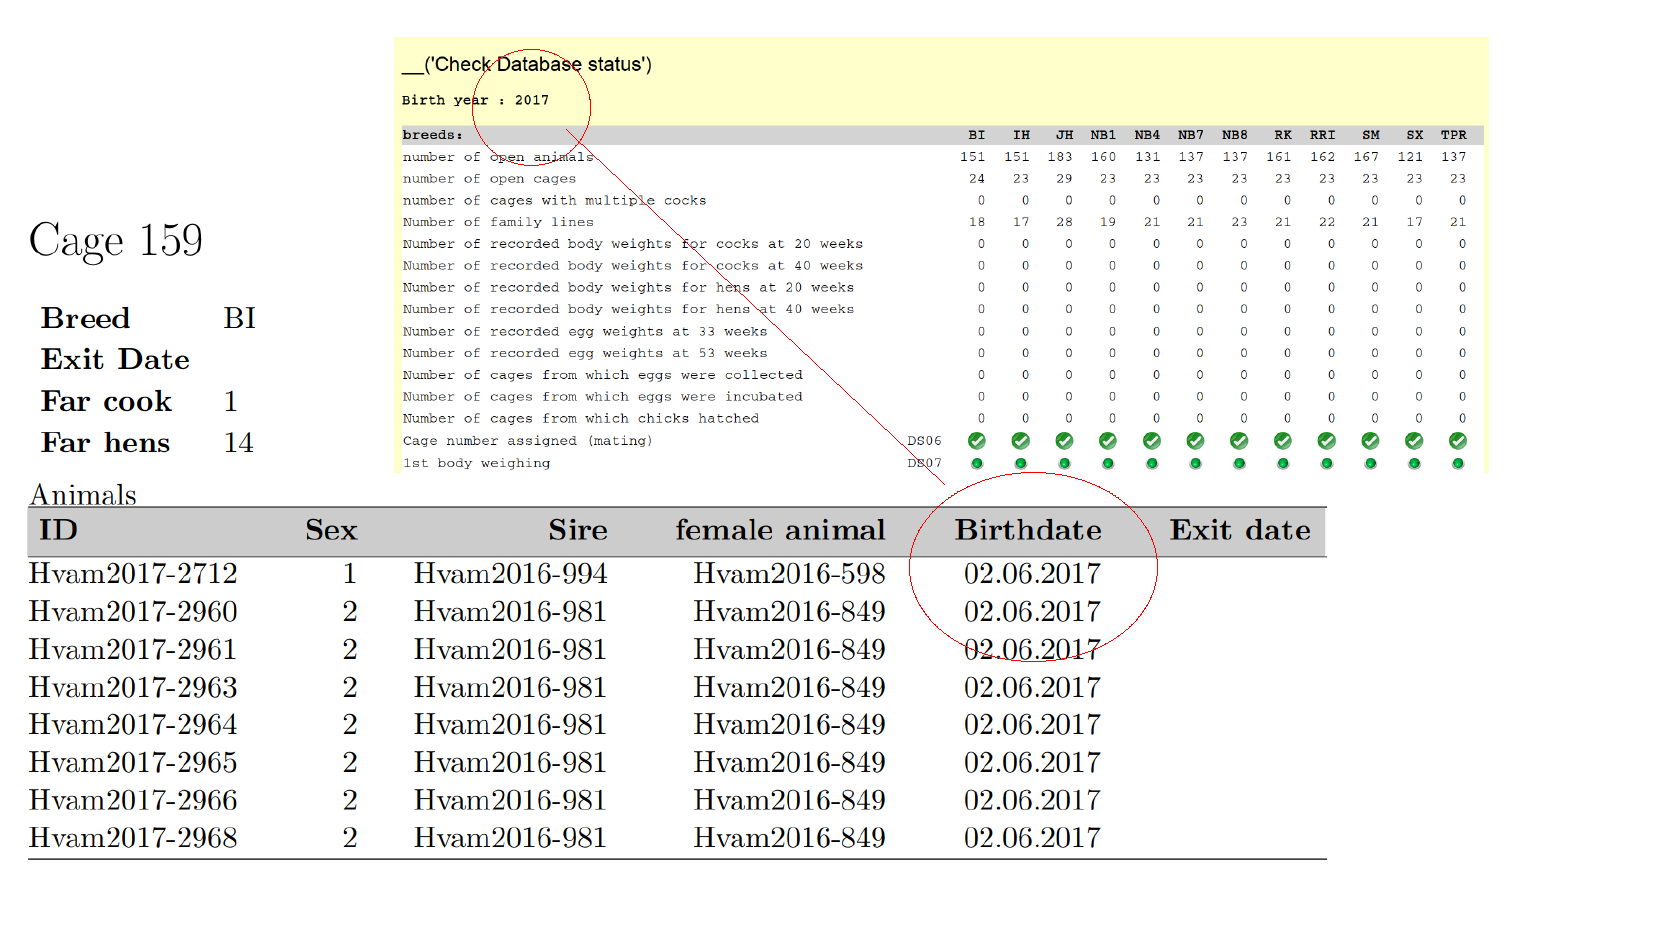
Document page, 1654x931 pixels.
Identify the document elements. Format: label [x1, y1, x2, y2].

text_box [566, 129, 945, 485]
picture [5, 37, 1489, 881]
